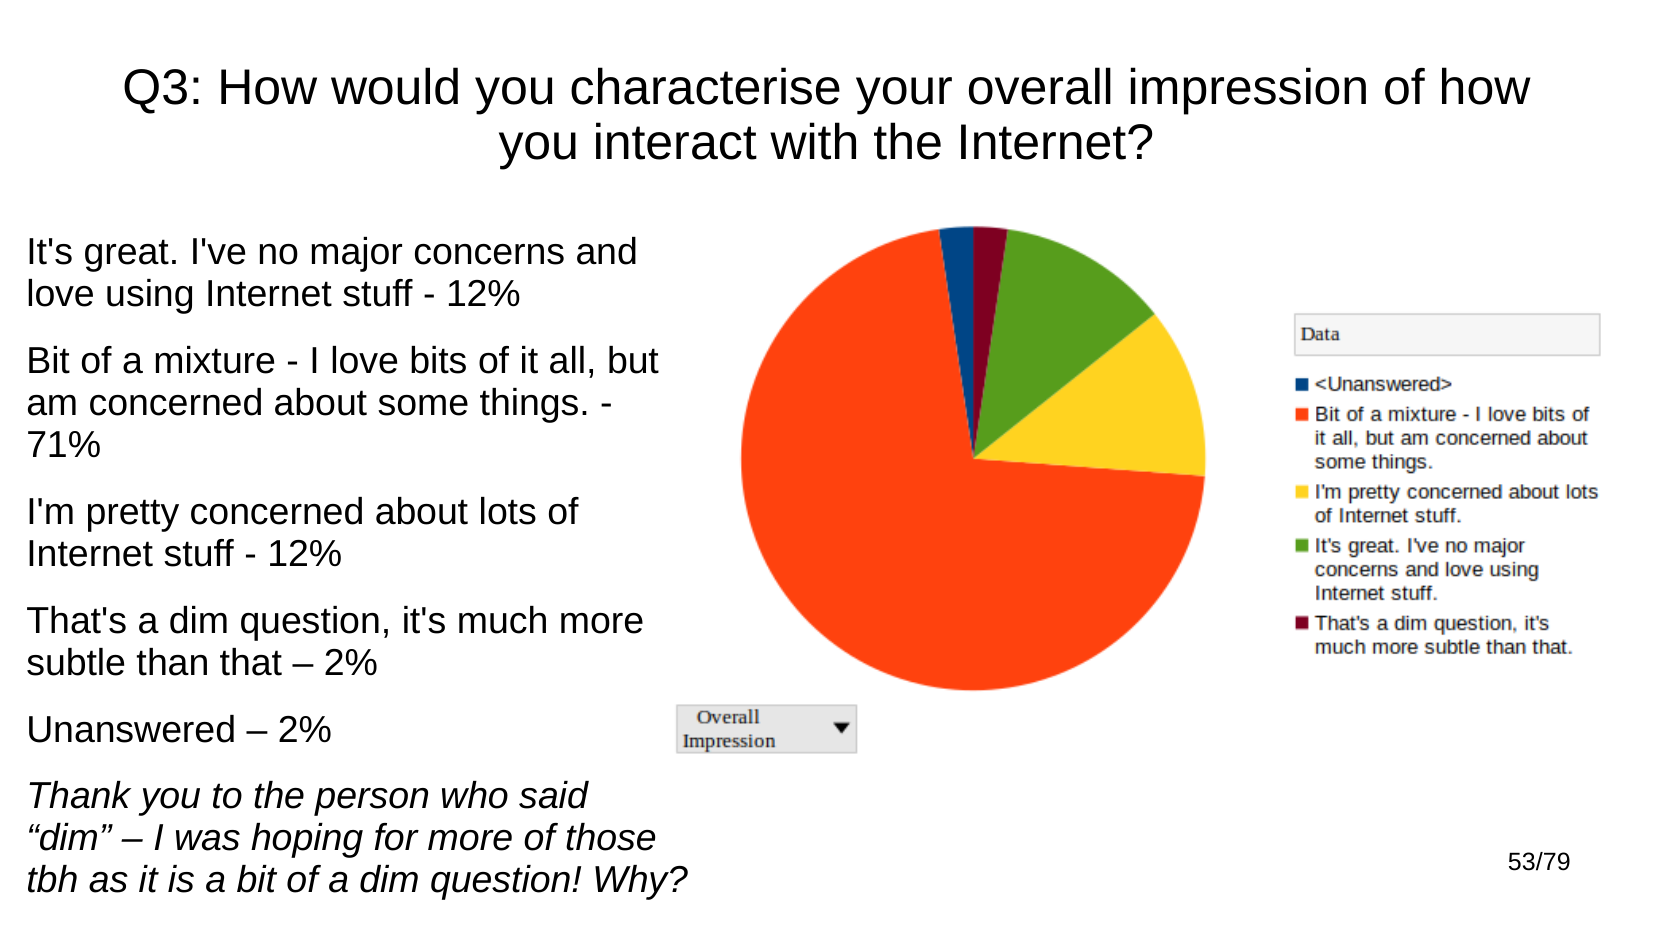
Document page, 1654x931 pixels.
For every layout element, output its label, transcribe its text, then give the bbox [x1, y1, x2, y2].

text_box It's great. I've no major concerns and love using Internet stuff - 12% Bit of a mixture - I love bits of it all, but am concerned about some things. - 71% I'm pretty concerned about lots of Internet stuff - 12% That's a dim question, it's much more subtle than that – 2% Unanswered – 2% Thank you to the person who said “dim” – I was hoping for more of those tbh as it is a bit of a dim question! Why? [11, 223, 709, 926]
title Q3: How would you characterise your overall impression of how you interact with the Internet? [82, 37, 1571, 193]
picture [659, 217, 1620, 758]
